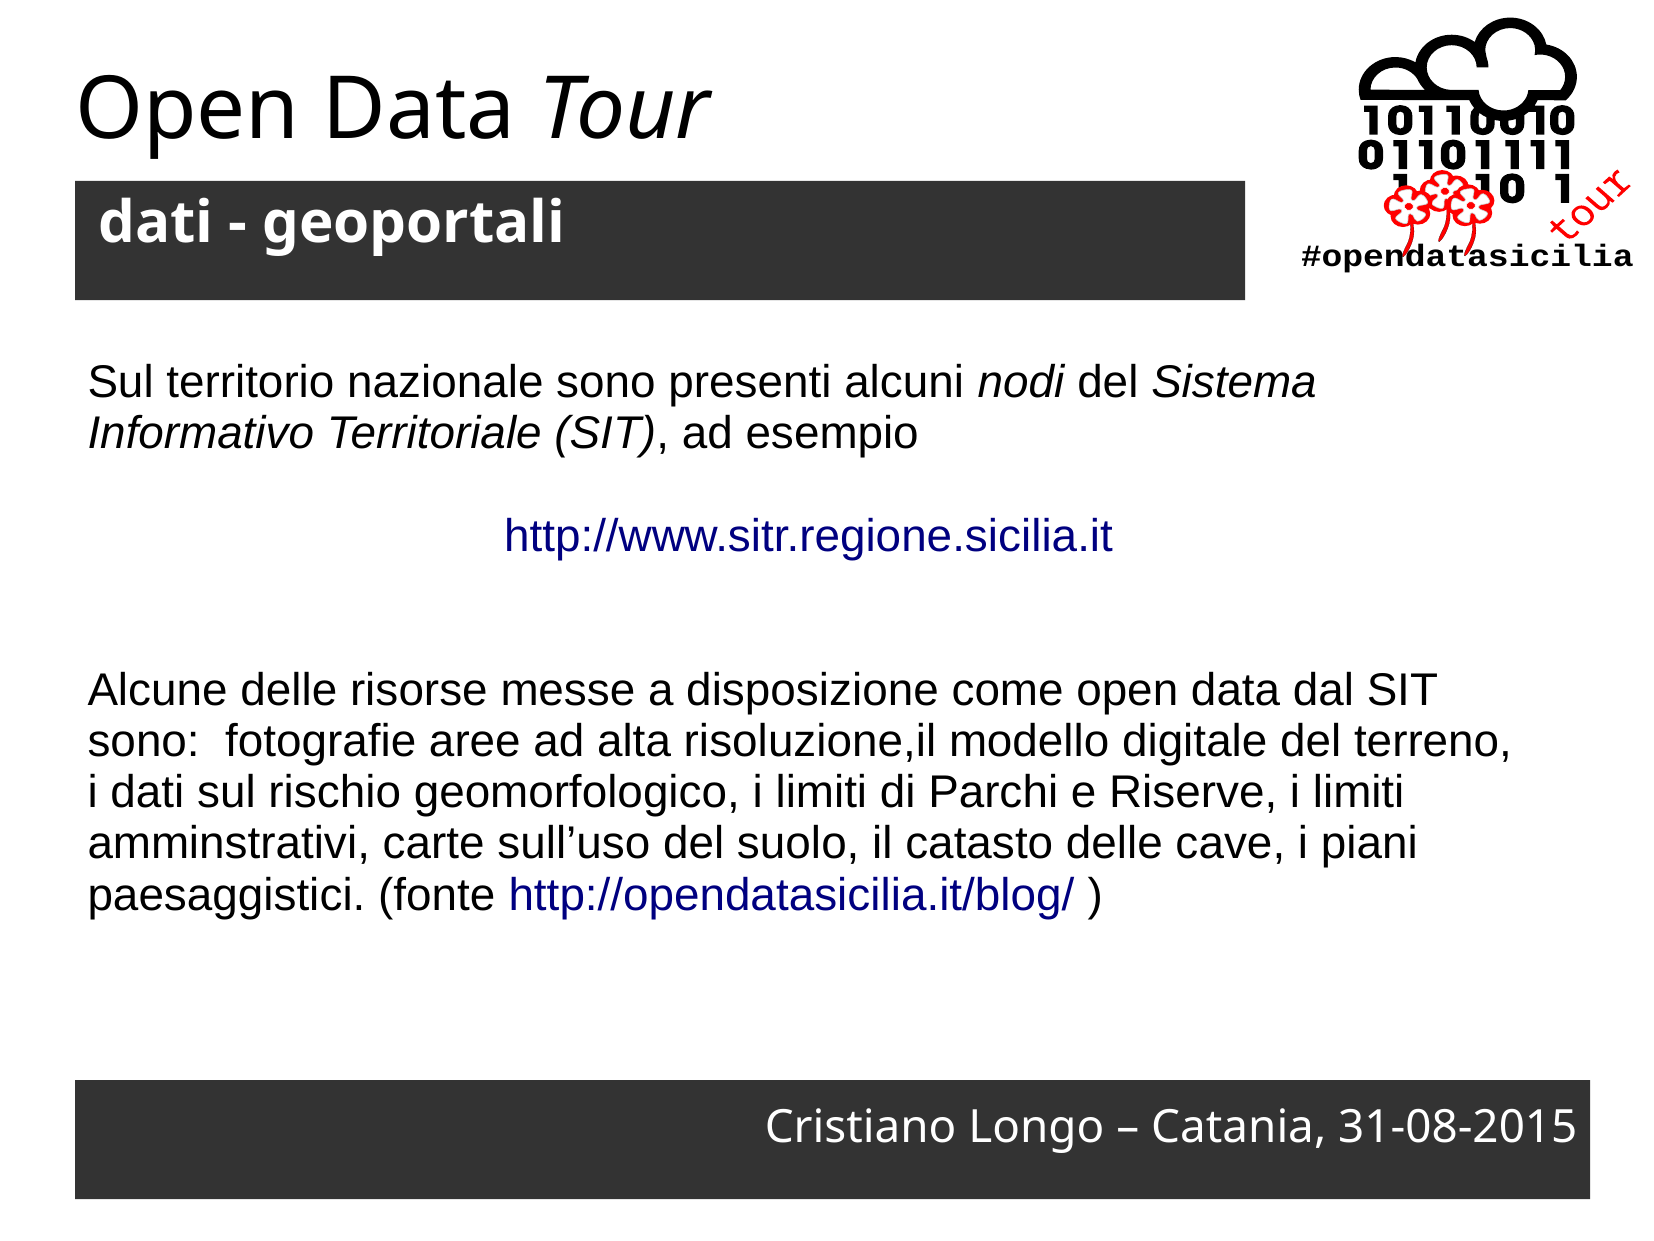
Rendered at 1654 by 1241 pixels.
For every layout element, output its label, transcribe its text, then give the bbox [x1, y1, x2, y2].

list Open Data Tour [75, 45, 1246, 165]
list Cristiano Longo – Catania, 31-08-2015 [75, 1080, 1591, 1200]
list dati - geoportali [75, 180, 1246, 301]
picture [1302, 17, 1633, 273]
text_box Sul territorio nazionale sono presenti alcuni nodi del Sistema Informativo Territoriale (SIT), ad esempio http://www.sitr.regione.sicilia.it Alcune delle risorse messe a disposizione come open data dal SIT sono: fotografie aree ad alta risoluzione,il modello digitale del terreno, i dati sul rischio geomorfologico, i limiti di Parchi e Riserve, i limiti amminstrativi, carte sull’uso del suolo, il catasto delle cave, i piani paesaggistici. (fonte http://opendatasicilia.it/blog/ ) [72, 348, 1558, 979]
